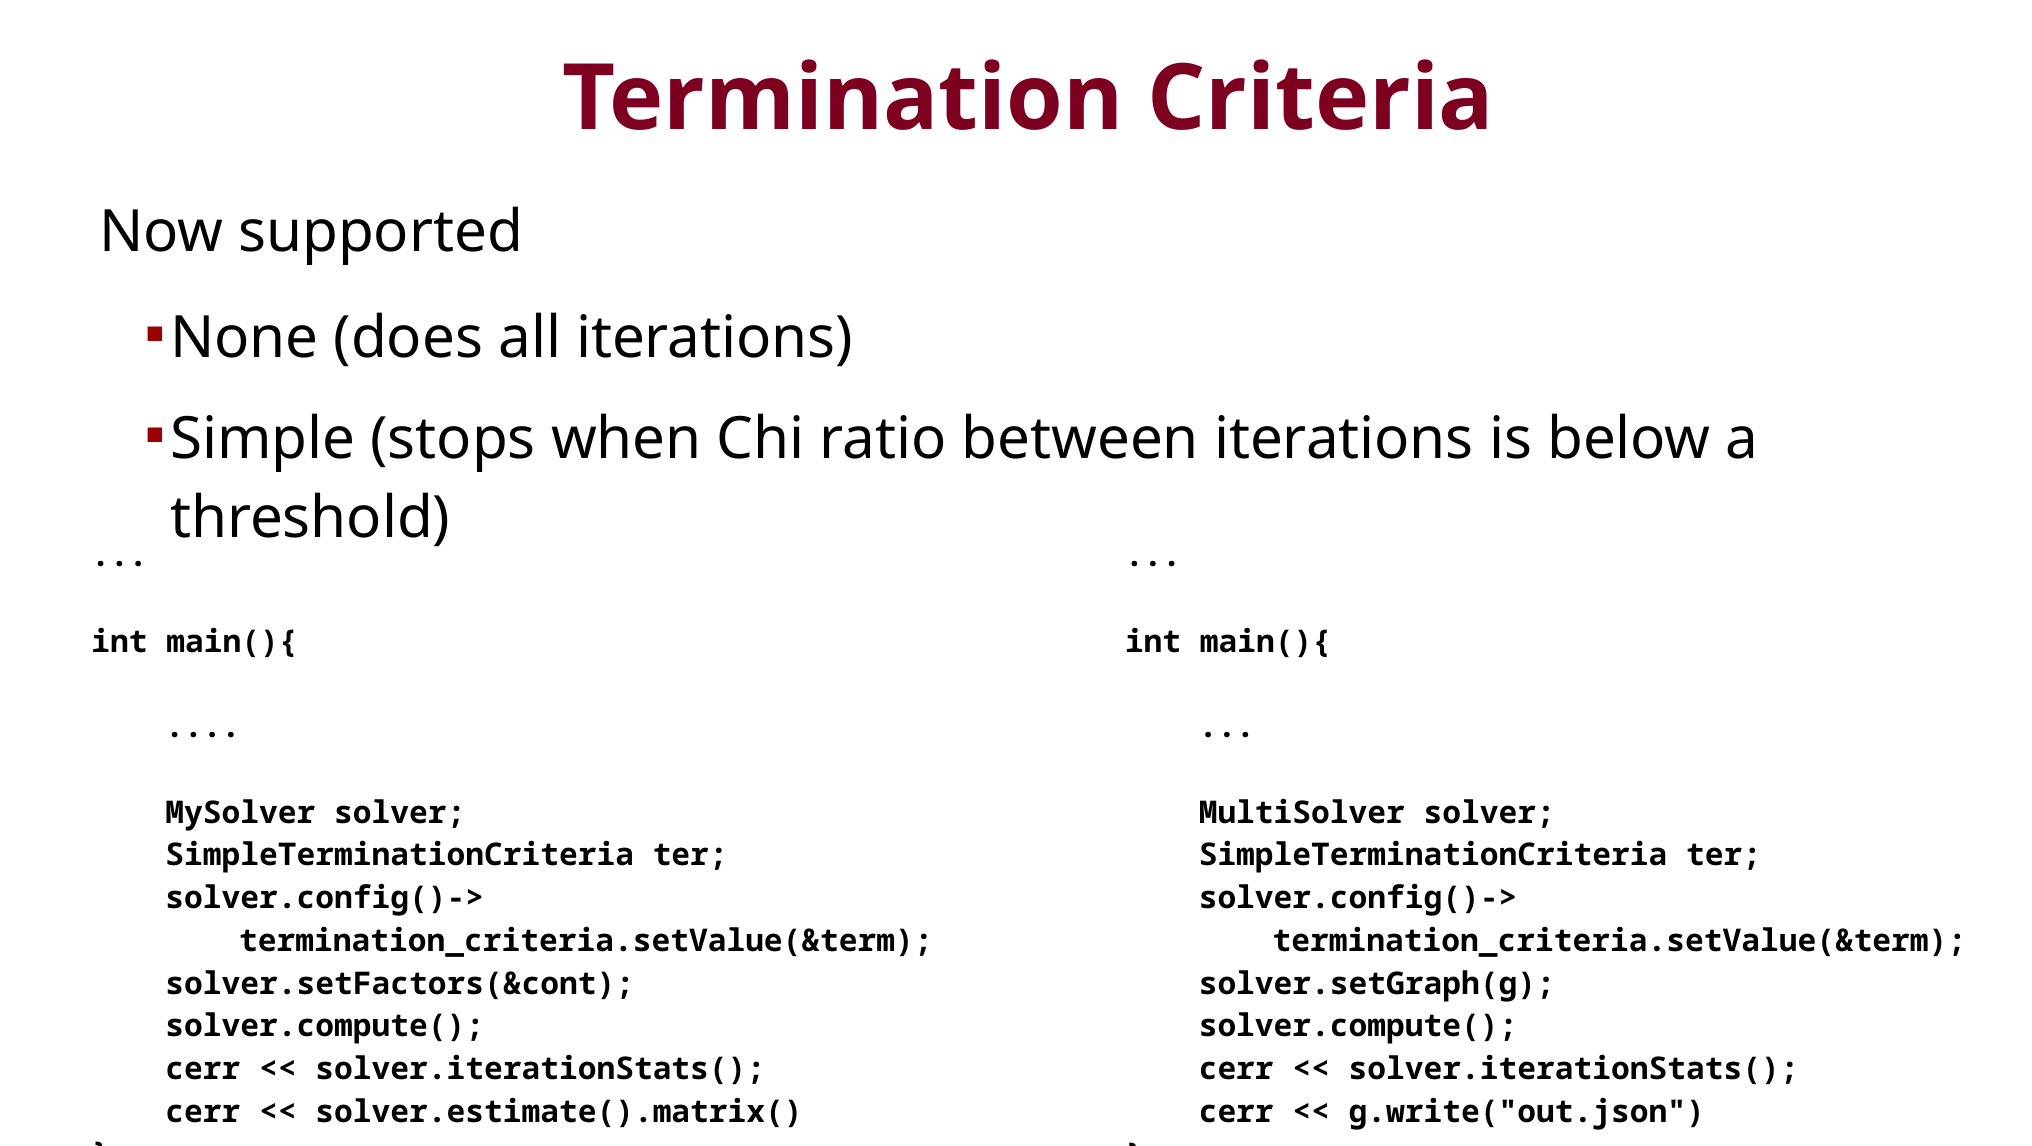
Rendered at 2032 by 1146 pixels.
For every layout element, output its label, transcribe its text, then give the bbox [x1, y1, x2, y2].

title Termination Criteria [37, 10, 2020, 178]
text_box ... int main(){ ... MultiSolver solver; SimpleTerminationCriteria ter; solver.config()-> termination_criteria.setValue(&term); solver.setGraph(g); solver.compute(); cerr << solver.iterationStats(); cerr << g.write("out.json") } [1110, 525, 2032, 1137]
text_box ... int main(){ .... MySolver solver; SimpleTerminationCriteria ter; solver.config()-> termination_criteria.setValue(&term); solver.setFactors(&cont); solver.compute(); cerr << solver.iterationStats(); cerr << solver.estimate().matrix() } [76, 1111, 1010, 1137]
list Now supported None (does all iterations) Simple (stops when Chi ratio between iterations is below a threshold) [59, 188, 1985, 1111]
